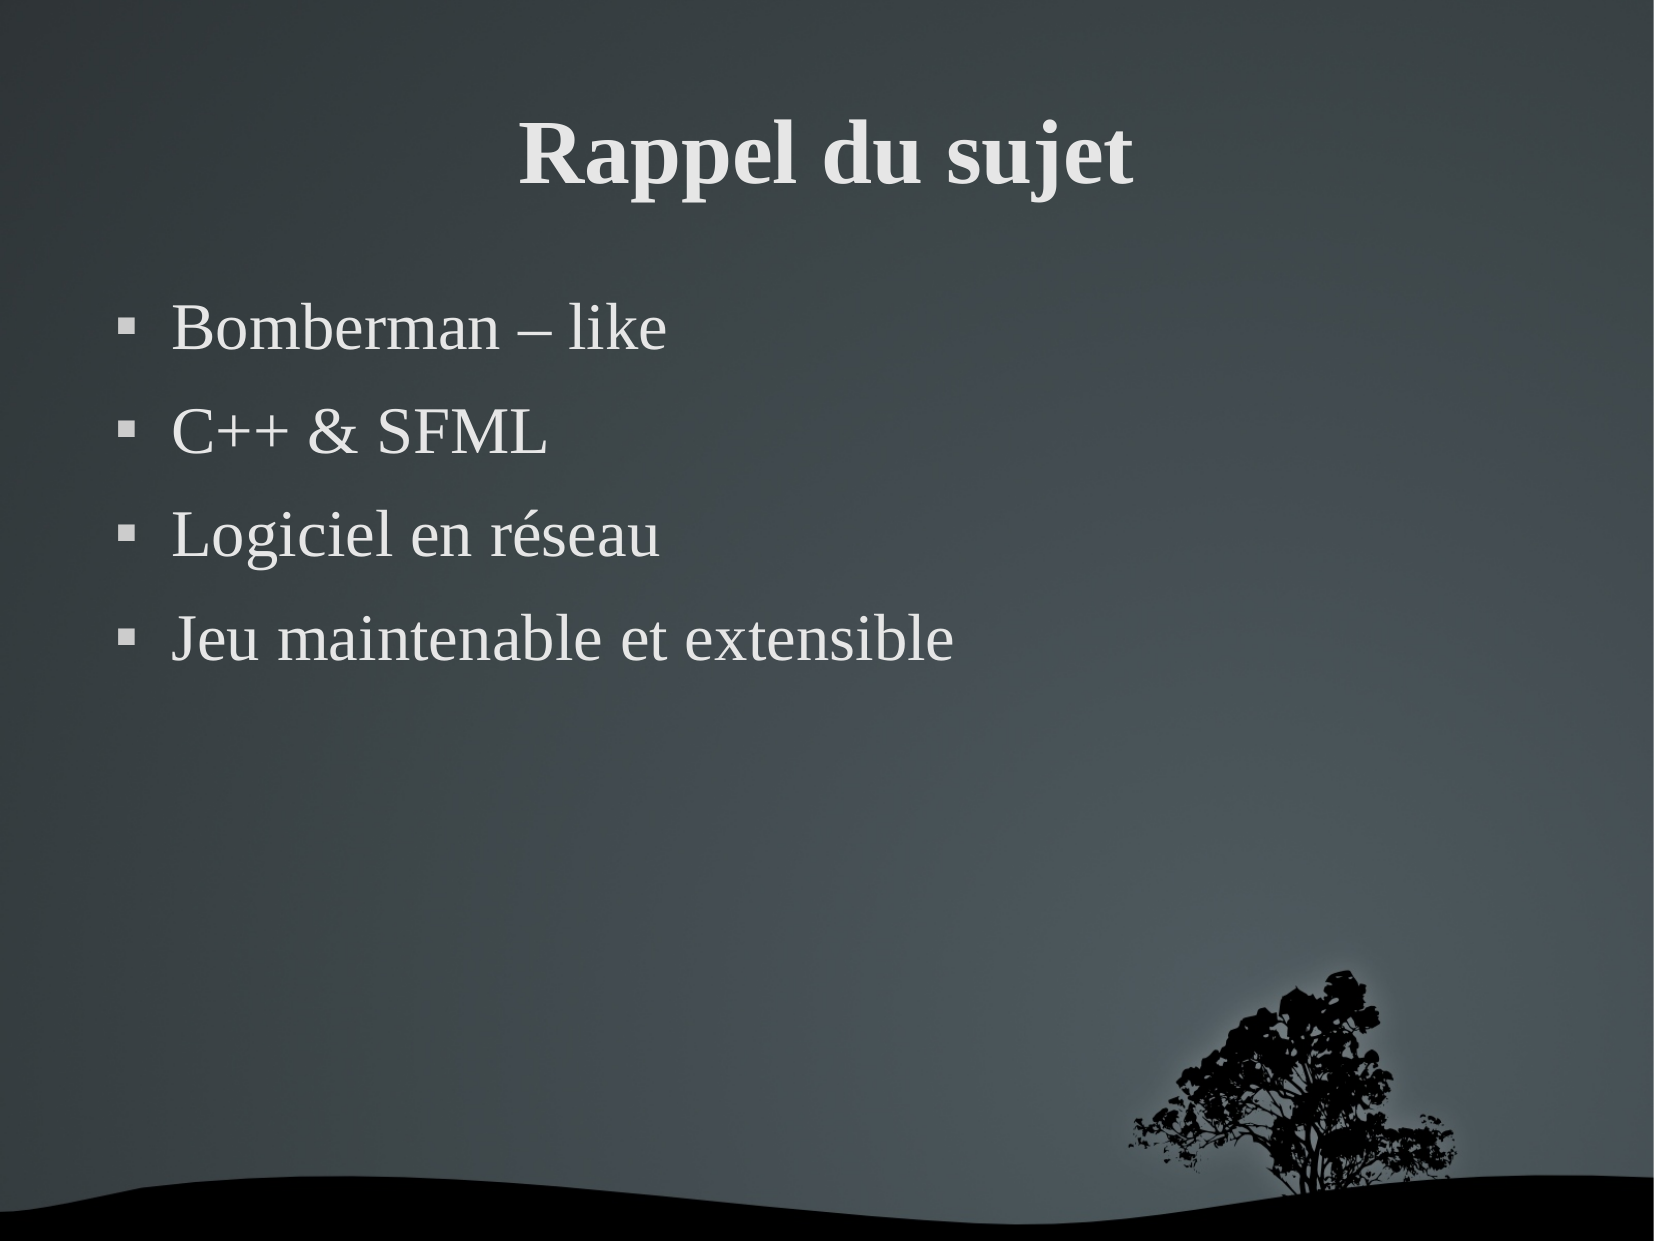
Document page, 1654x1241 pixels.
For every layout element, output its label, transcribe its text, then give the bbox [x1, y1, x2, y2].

picture [0, 0, 1654, 1241]
list Bomberman – like C++ & SFML Logiciel en réseau Jeu maintenable et extensible [82, 290, 1571, 1109]
title Rappel du sujet [82, 49, 1571, 257]
